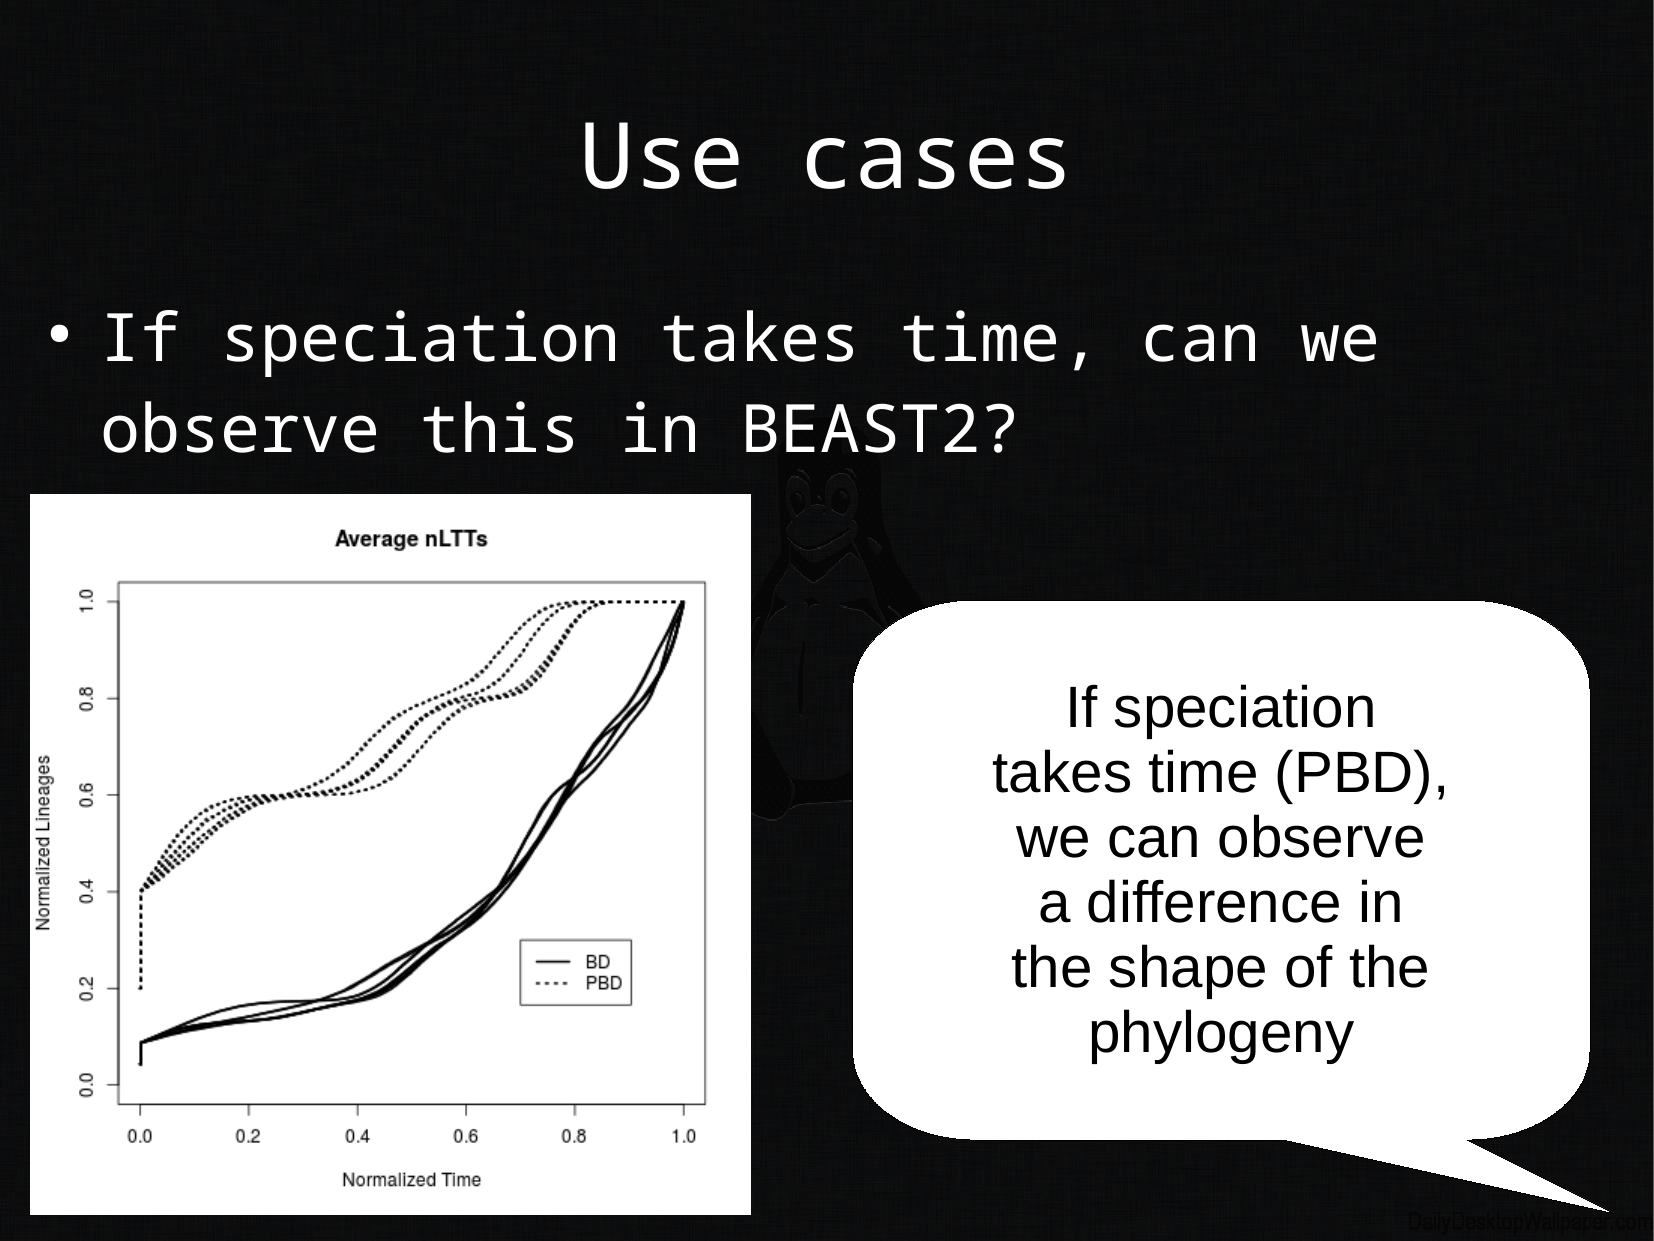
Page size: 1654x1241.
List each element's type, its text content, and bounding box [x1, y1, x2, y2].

picture [0, 0, 1654, 1241]
text_box If speciation takes time (PBD), we can observe a difference in the shape of the phylogeny [852, 600, 1616, 1214]
title Use cases [82, 49, 1571, 257]
list If speciation takes time, can we observe this in BEAST2? [30, 290, 1621, 1010]
